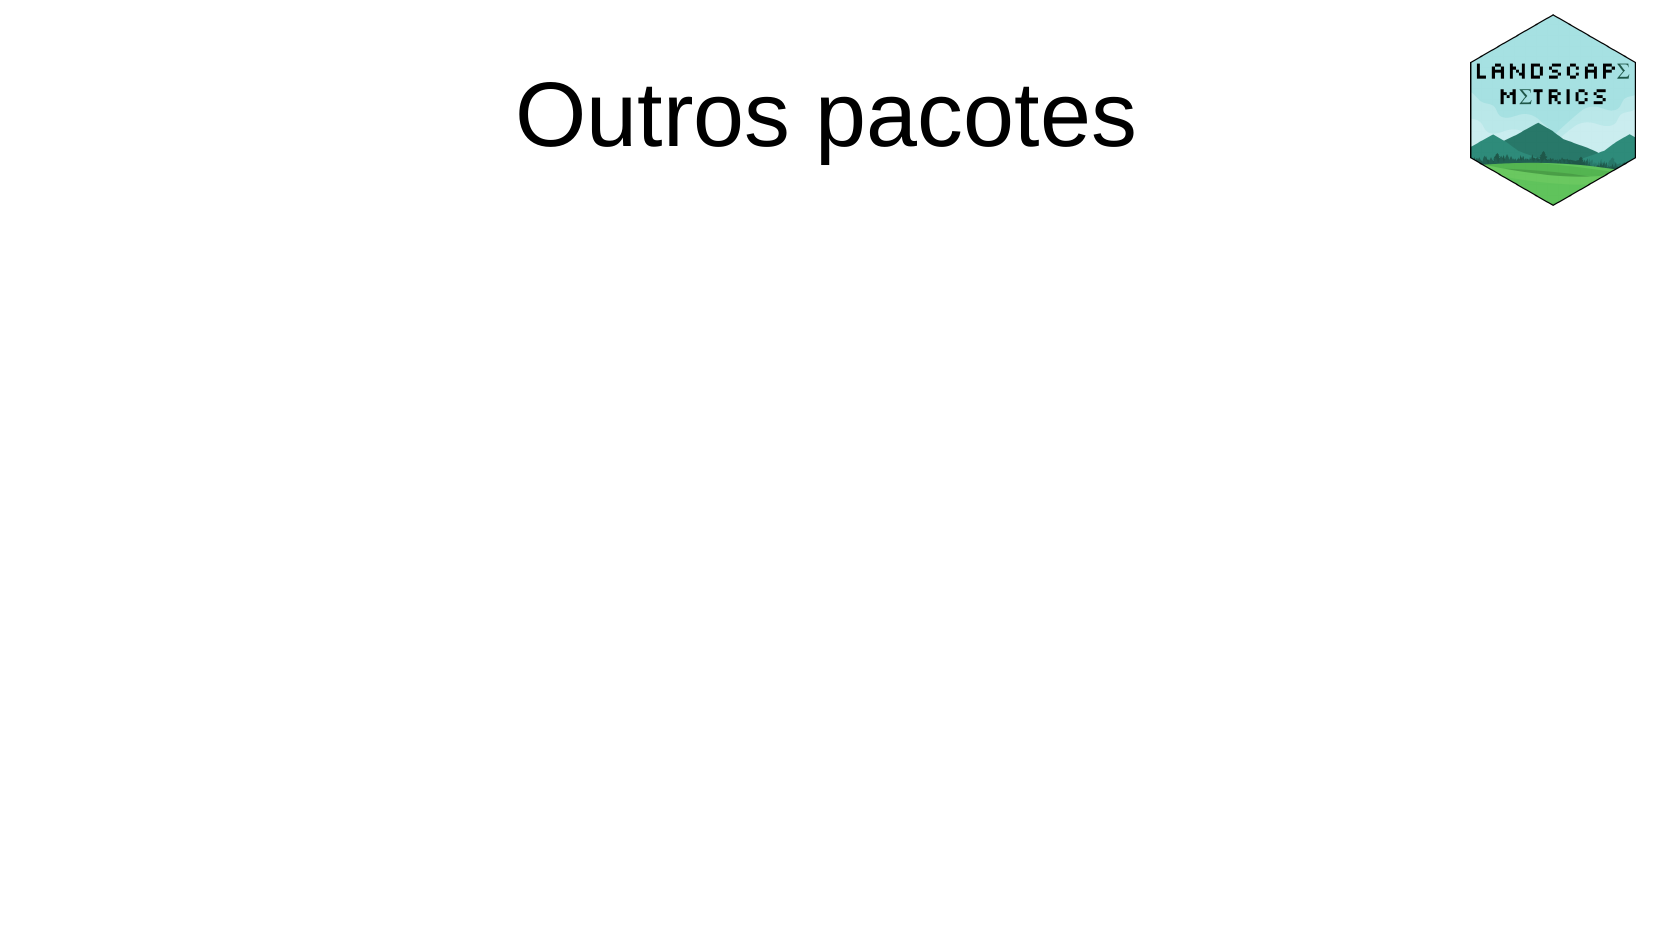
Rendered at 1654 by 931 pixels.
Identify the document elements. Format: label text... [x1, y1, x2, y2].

picture [1470, 14, 1636, 206]
title Outros pacotes [82, 37, 1470, 193]
